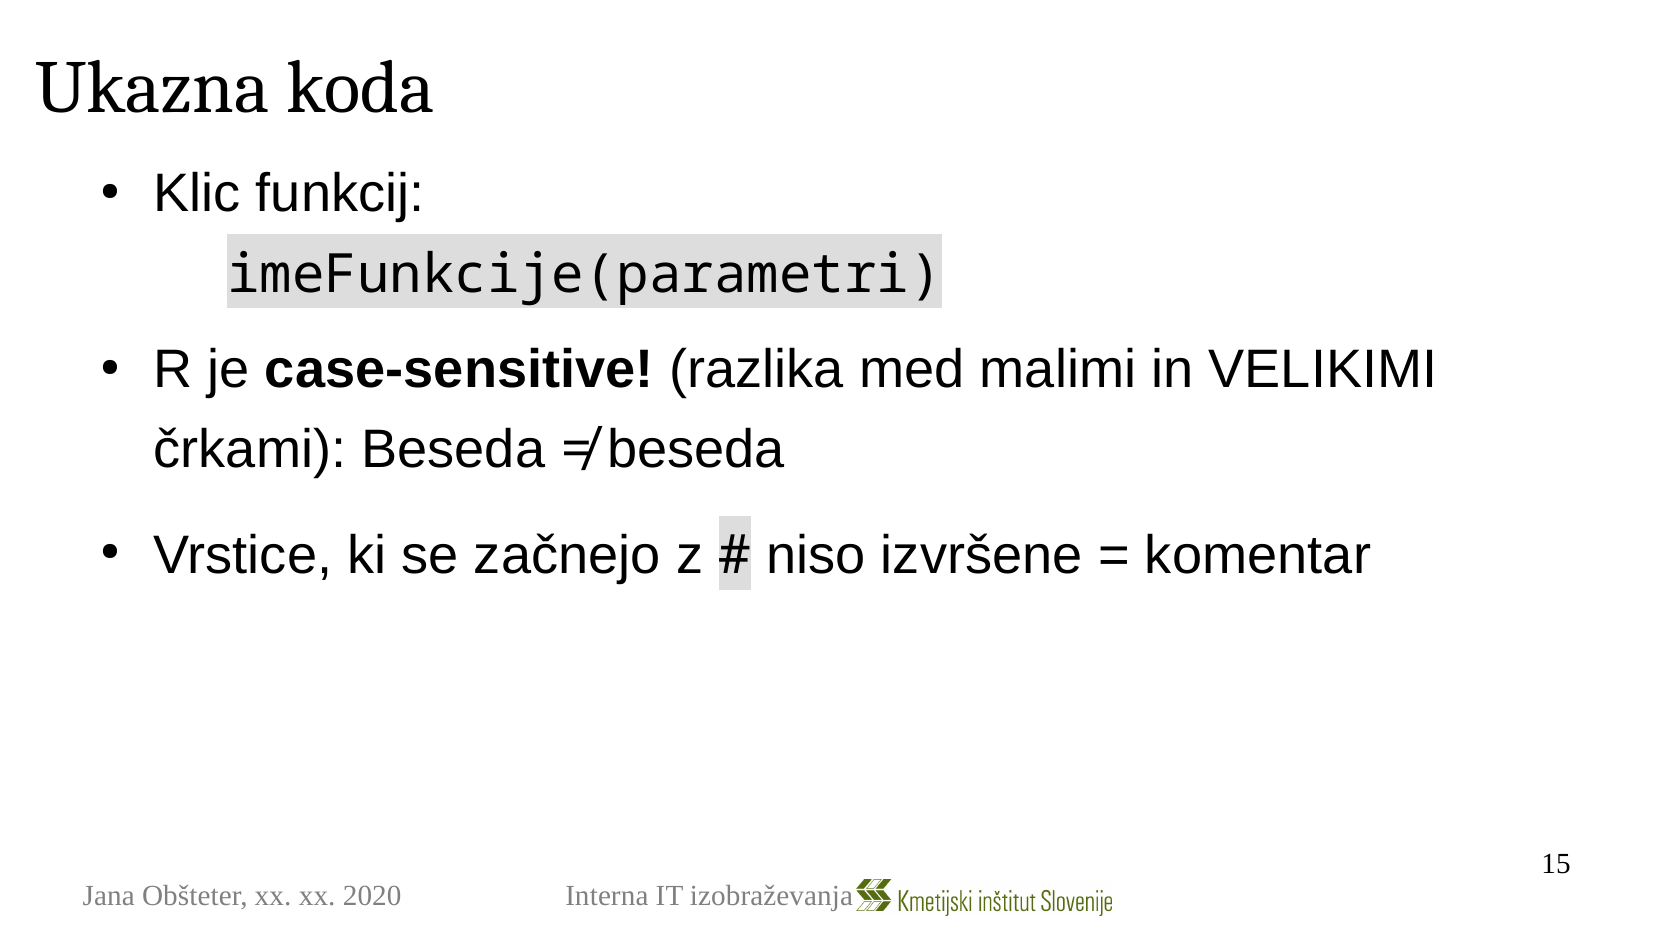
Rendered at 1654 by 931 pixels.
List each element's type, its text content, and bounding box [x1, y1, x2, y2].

picture [856, 879, 1112, 916]
list Klic funkcij: imeFunkcije(parametri) R je case-sensitive! (razlika med malimi in VELIKIMI črkami): Beseda ≠ beseda Vrstice, ki se začnejo z # niso izvršene = komentar [82, 153, 1571, 848]
title Ukazna koda [35, 21, 1524, 154]
